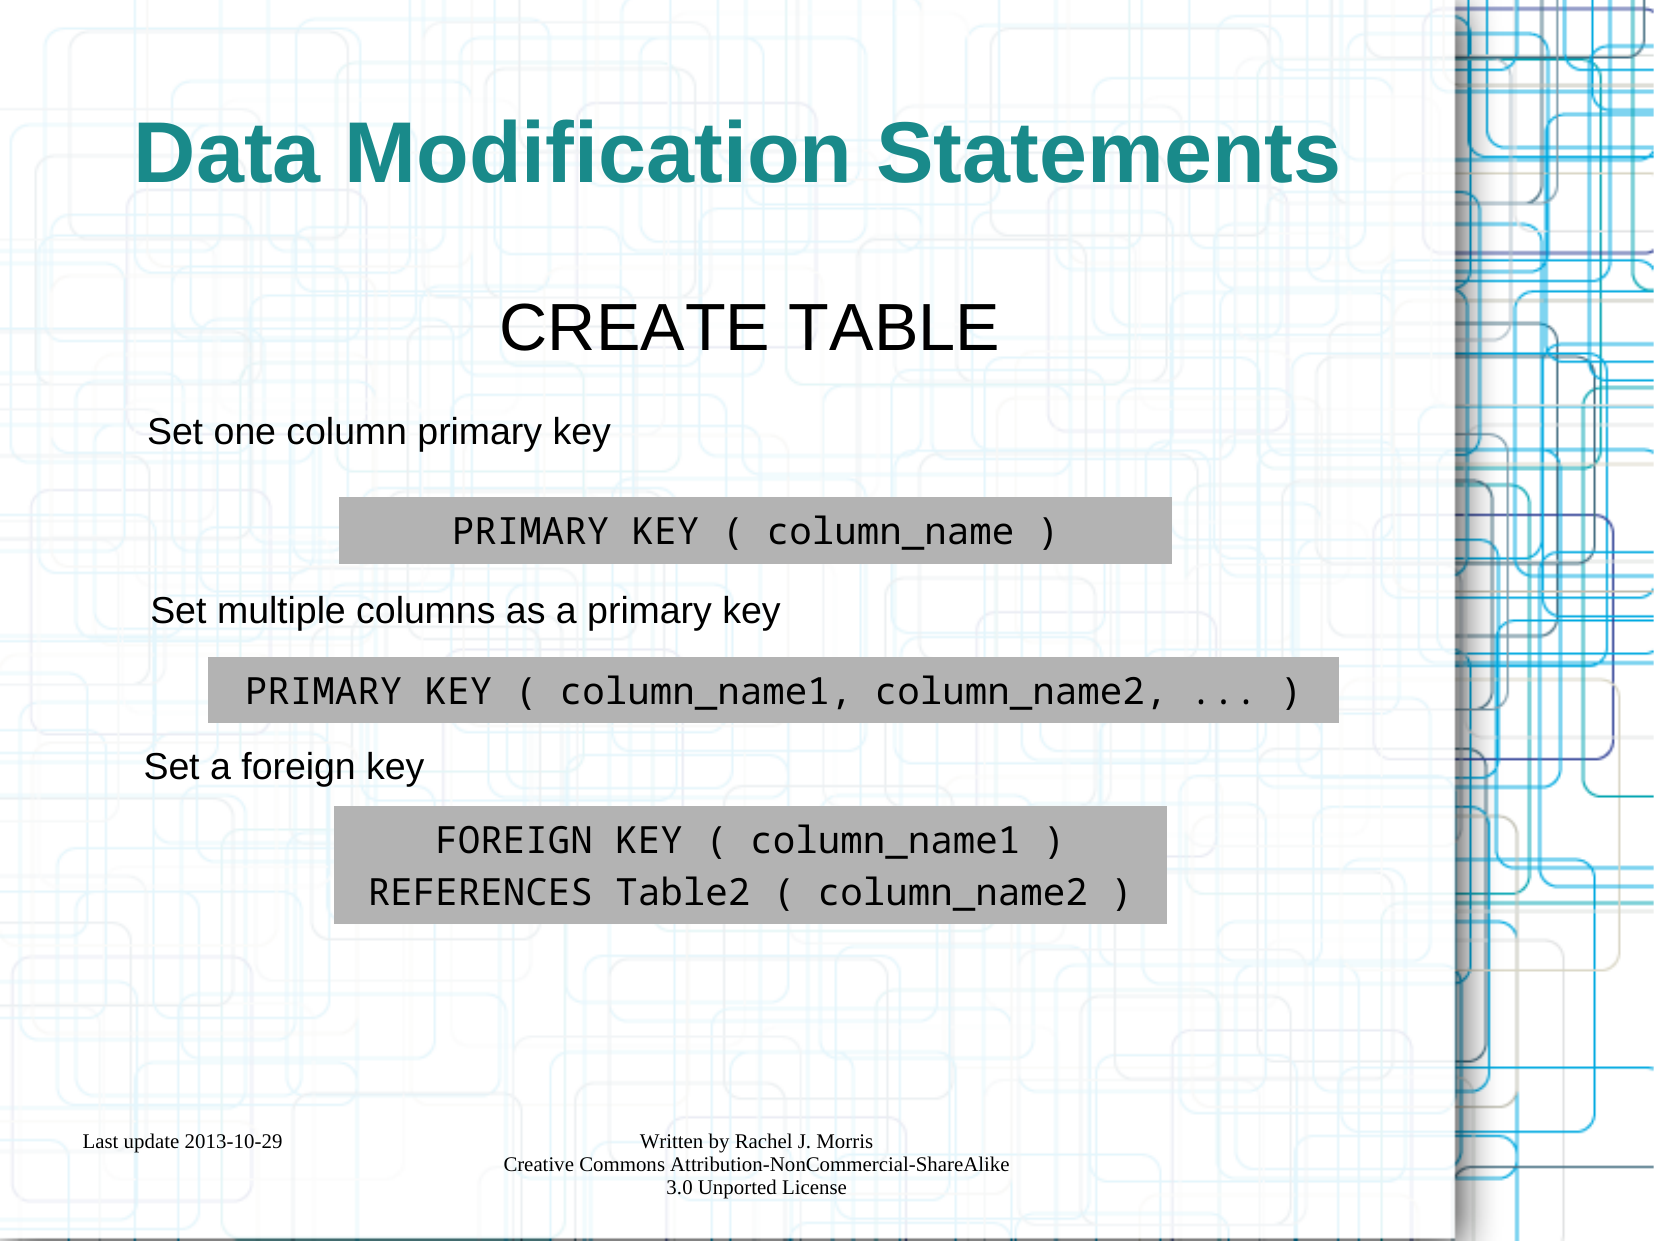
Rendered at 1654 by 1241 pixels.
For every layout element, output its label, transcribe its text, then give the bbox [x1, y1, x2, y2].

table_header FOREIGN KEY ( column_name1 ) REFERENCES Table2 ( column_name2 ) [334, 806, 1167, 924]
text_box Set multiple columns as a primary key [135, 582, 1268, 639]
list CREATE TABLE [82, 290, 1418, 373]
table_header PRIMARY KEY ( column_name1, column_name2, ... ) [208, 657, 1339, 723]
table_header PRIMARY KEY ( column_name ) [339, 497, 1172, 564]
text_box Set a foreign key [128, 738, 1261, 796]
title Data Modification Statements [59, 49, 1418, 257]
text_box Set one column primary key [132, 403, 1264, 461]
picture [0, 0, 1654, 1241]
